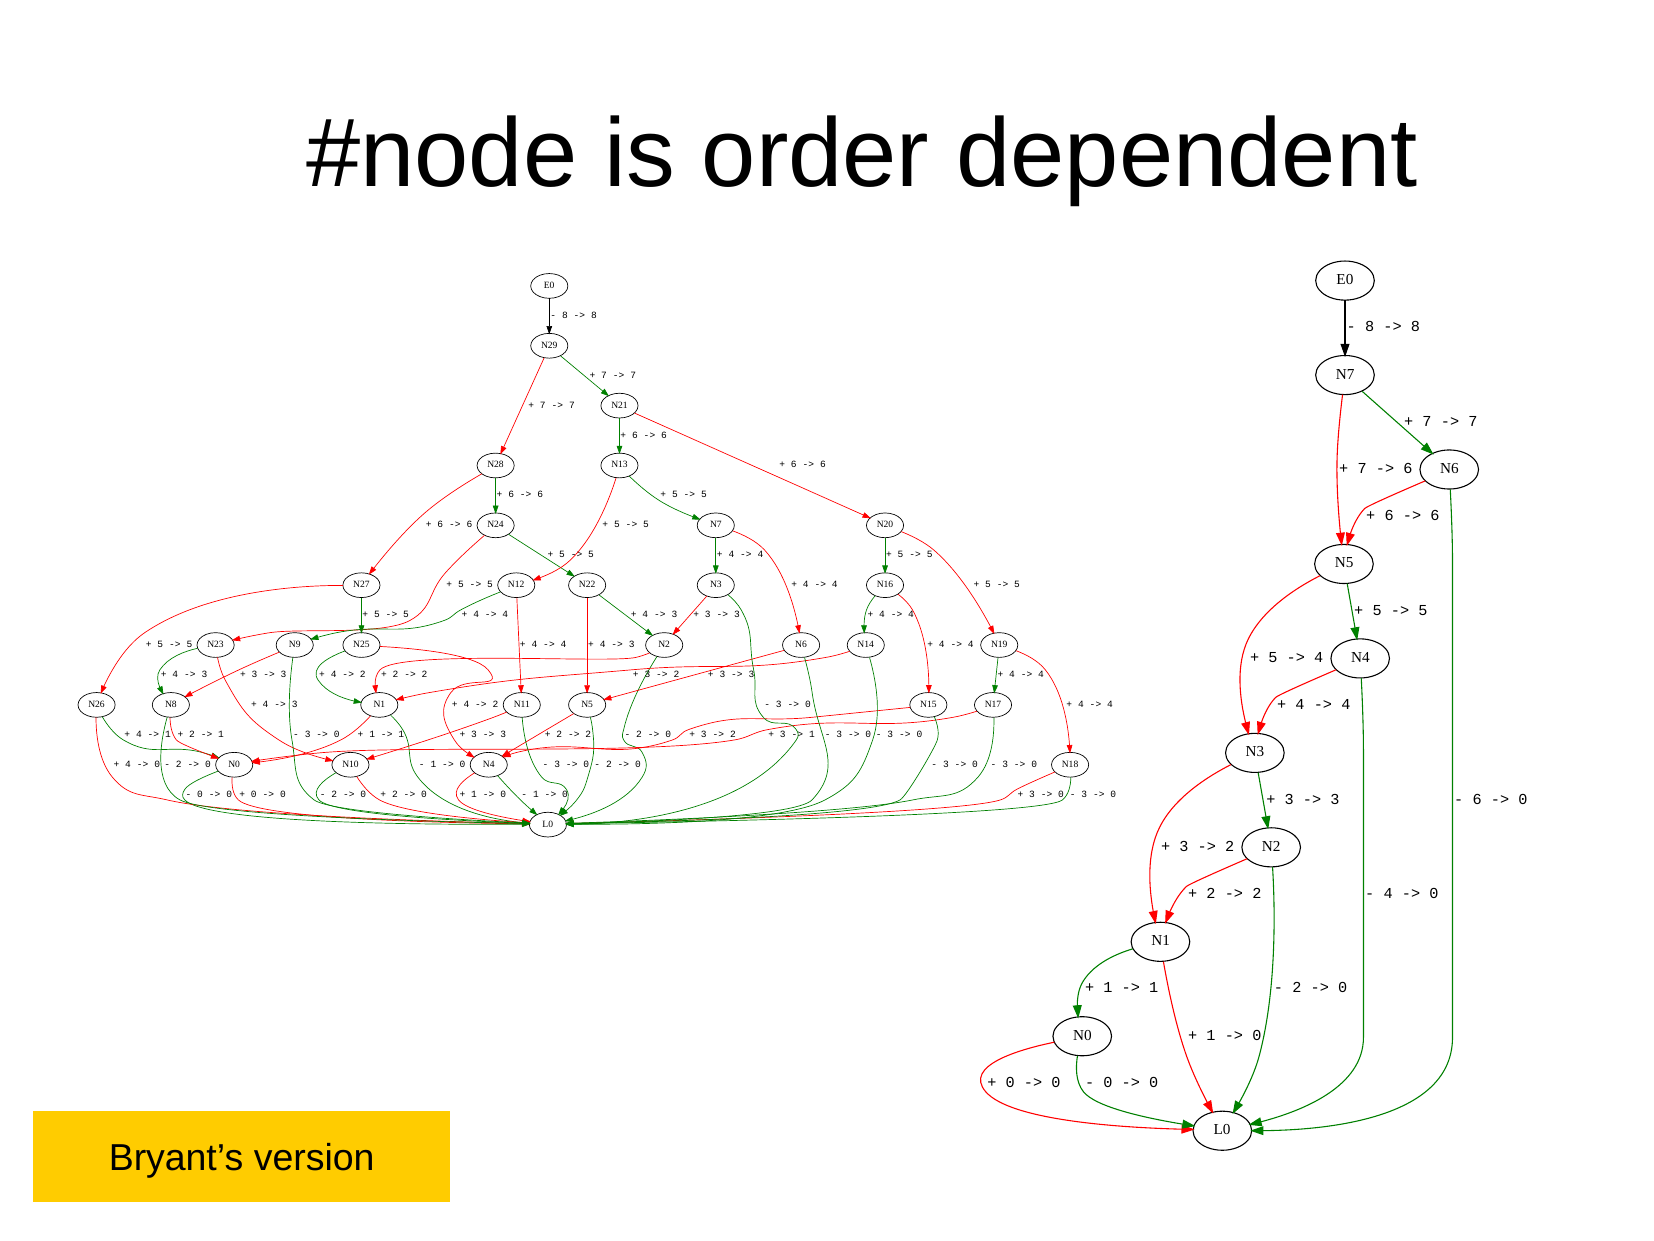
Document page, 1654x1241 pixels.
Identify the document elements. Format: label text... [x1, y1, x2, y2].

picture [75, 256, 1531, 1156]
text_box Bryant’s version [33, 1111, 450, 1202]
title #node is order dependent [82, 49, 1571, 257]
